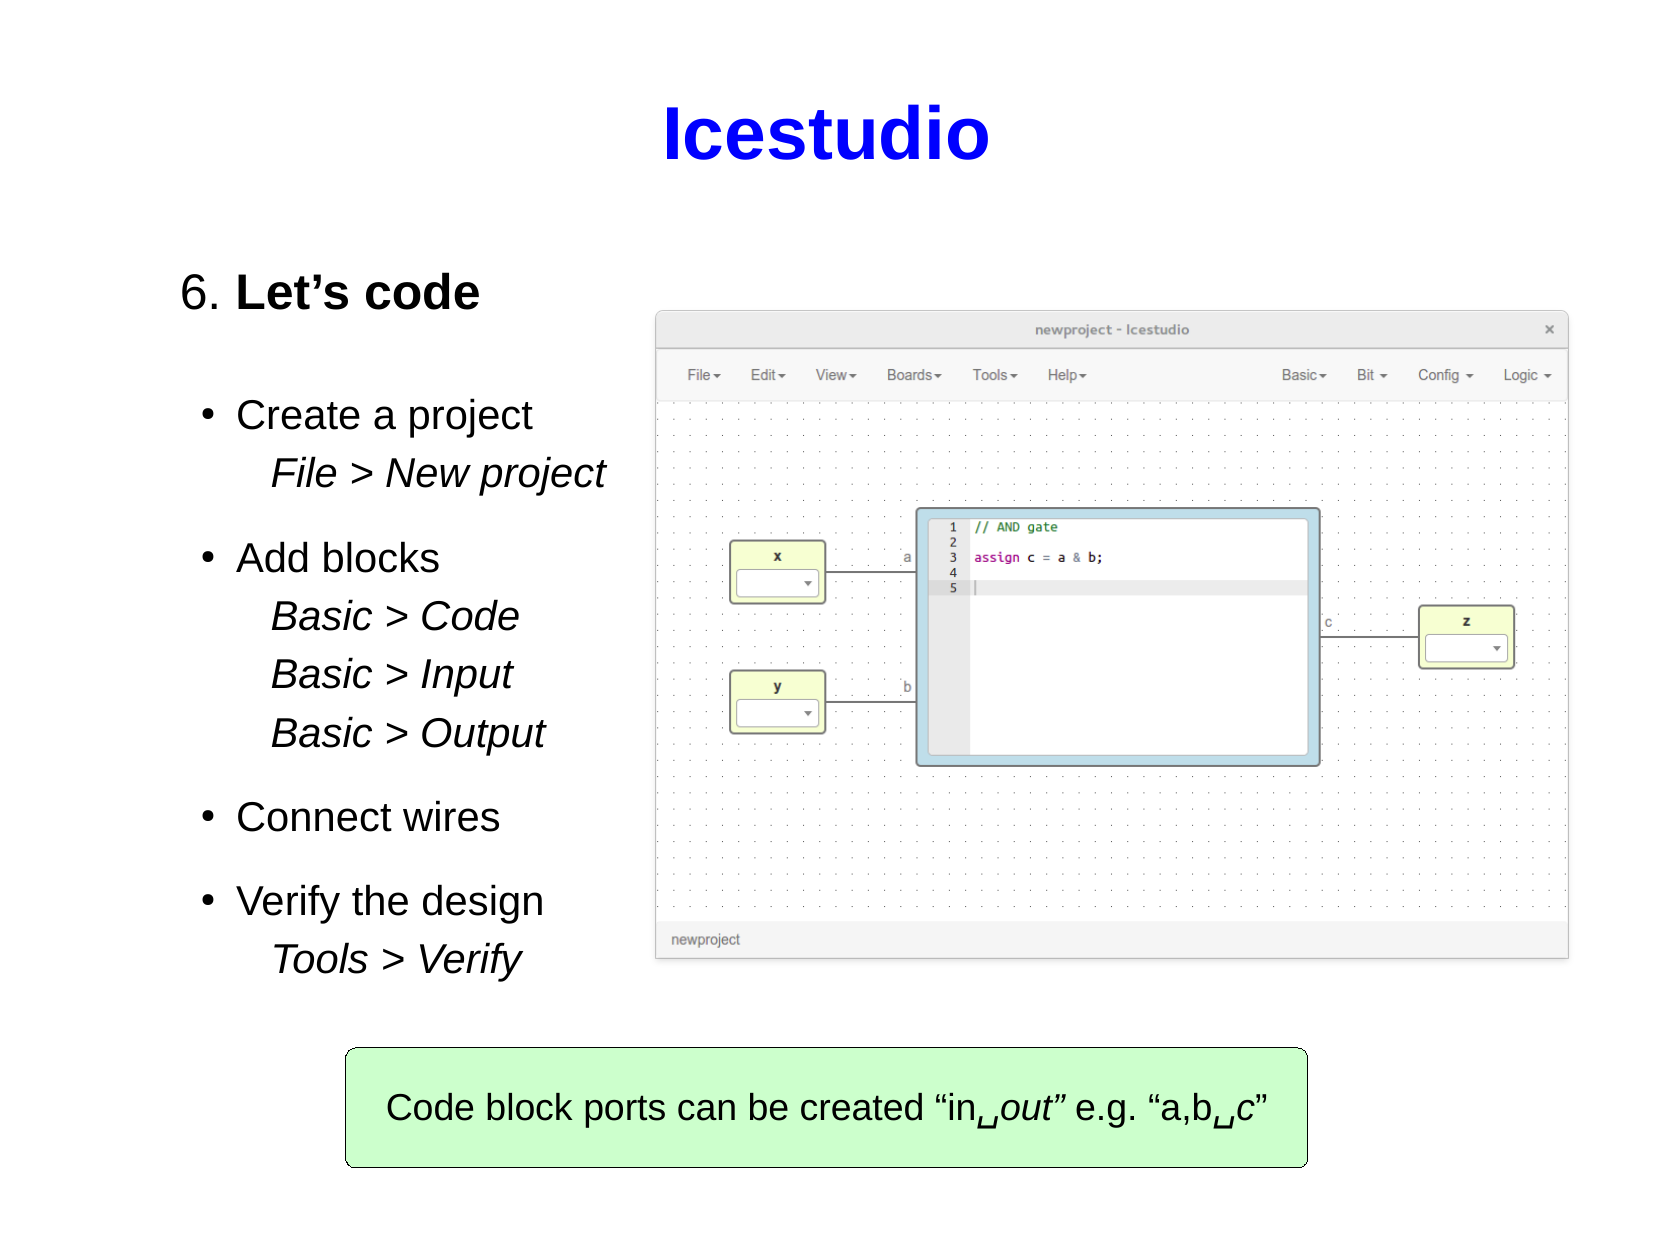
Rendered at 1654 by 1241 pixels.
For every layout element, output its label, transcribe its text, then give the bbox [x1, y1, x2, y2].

text_box 6. Let’s code [165, 239, 665, 345]
title Icestudio [82, 30, 1571, 238]
text_box Code block ports can be created “in␣out” e.g. “a,b␣c” [345, 1047, 1308, 1168]
text_box Create a project File > New project Add blocks Basic > Code Basic > Input Basic > Output Connect wires Verify the design Tools > Verify [185, 384, 1486, 1192]
picture [645, 304, 1577, 969]
